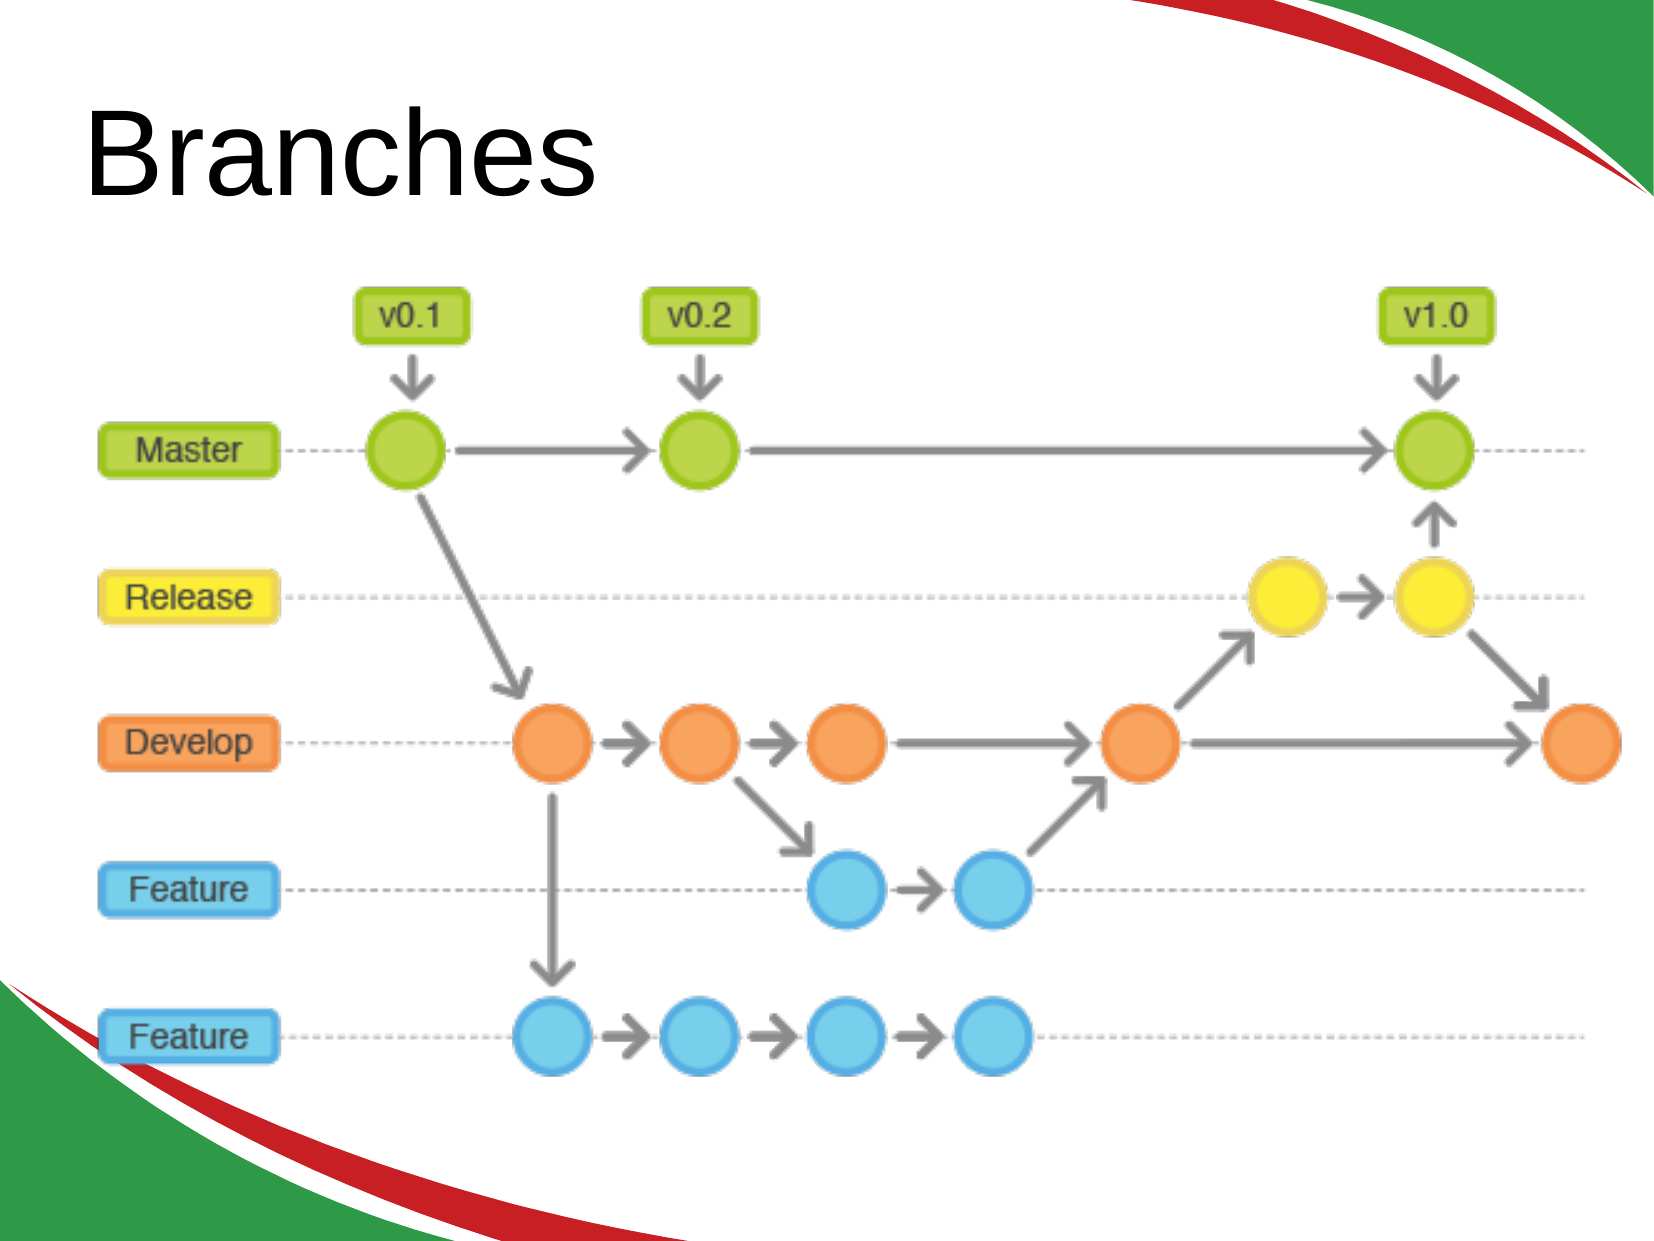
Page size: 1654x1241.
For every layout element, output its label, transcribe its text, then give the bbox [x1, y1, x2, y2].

picture [94, 283, 1627, 1082]
title Branches [82, 49, 1571, 257]
